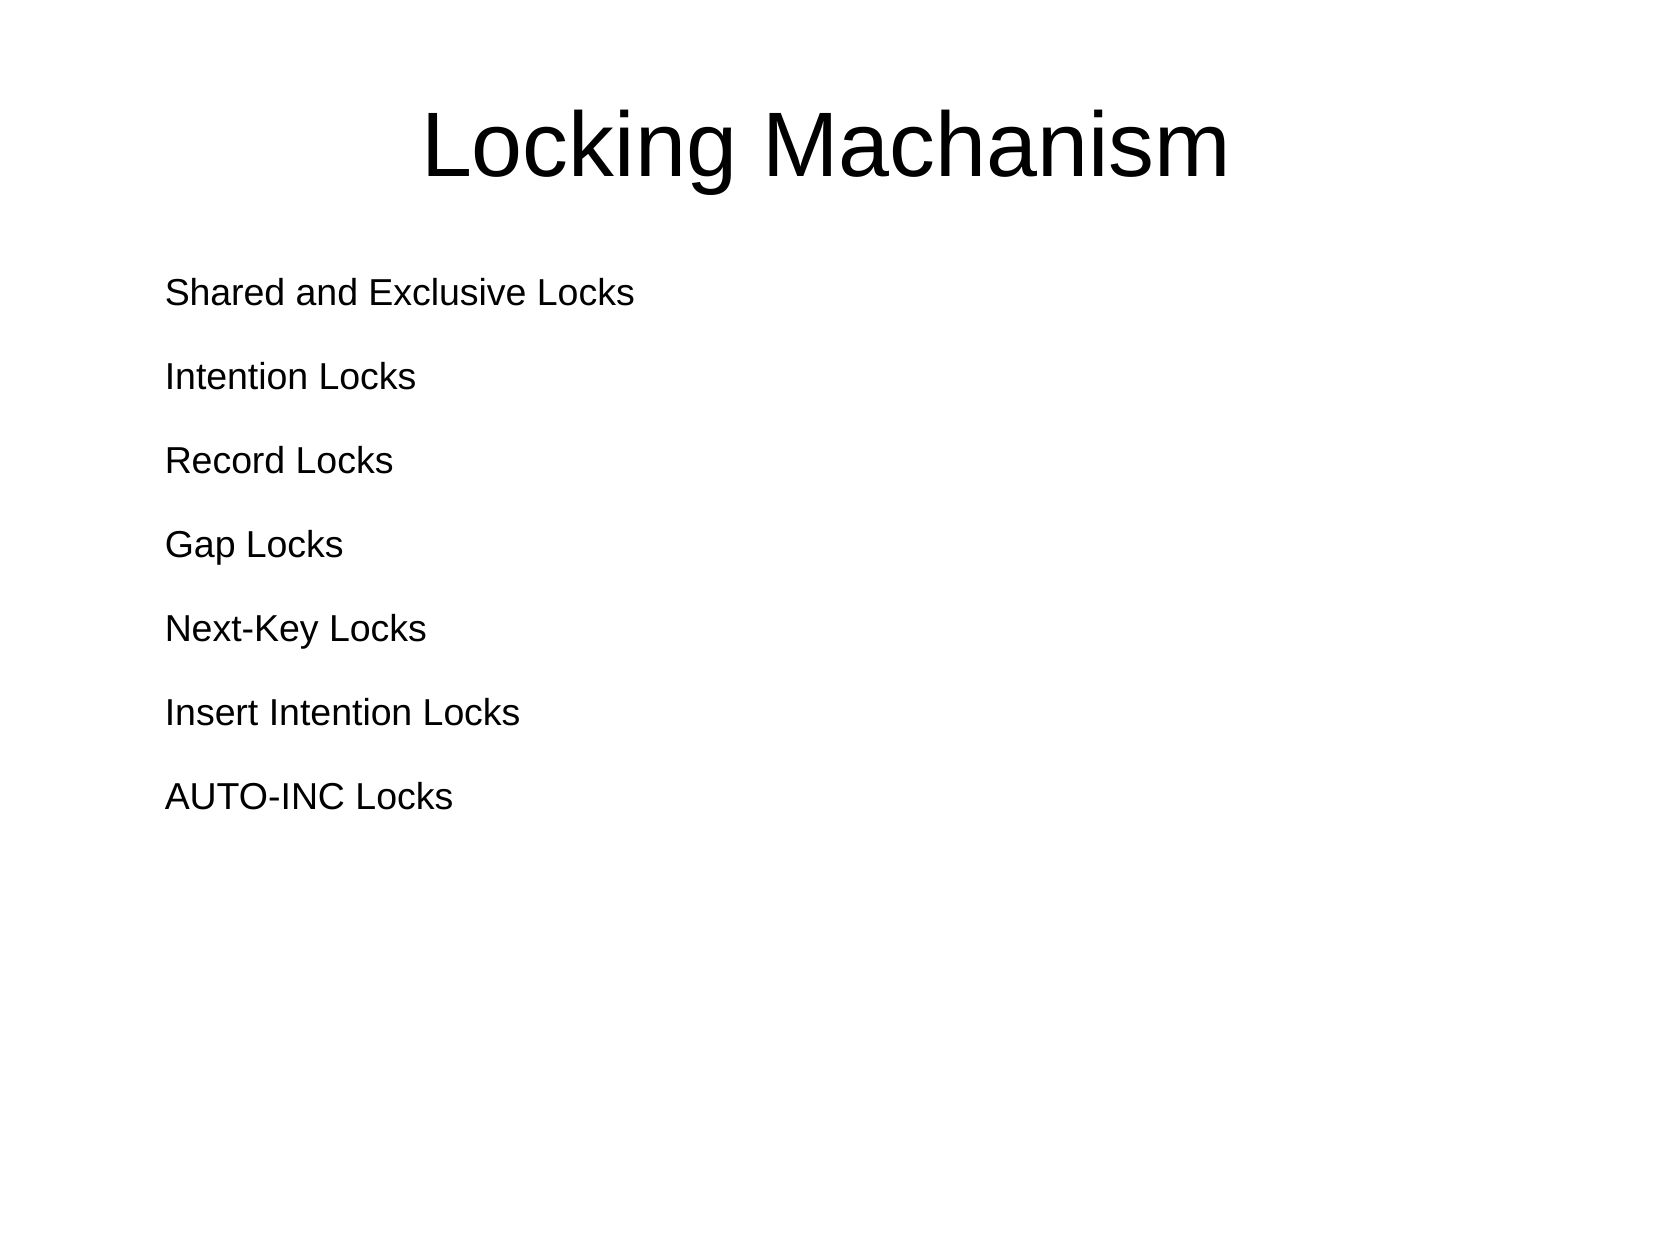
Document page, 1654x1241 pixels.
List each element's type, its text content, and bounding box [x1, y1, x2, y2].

title Locking Machanism [82, 49, 1571, 241]
text_box Shared and Exclusive Locks Intention Locks Record Locks Gap Locks Next-Key Locks Insert Intention Locks AUTO-INC Locks [150, 264, 650, 826]
